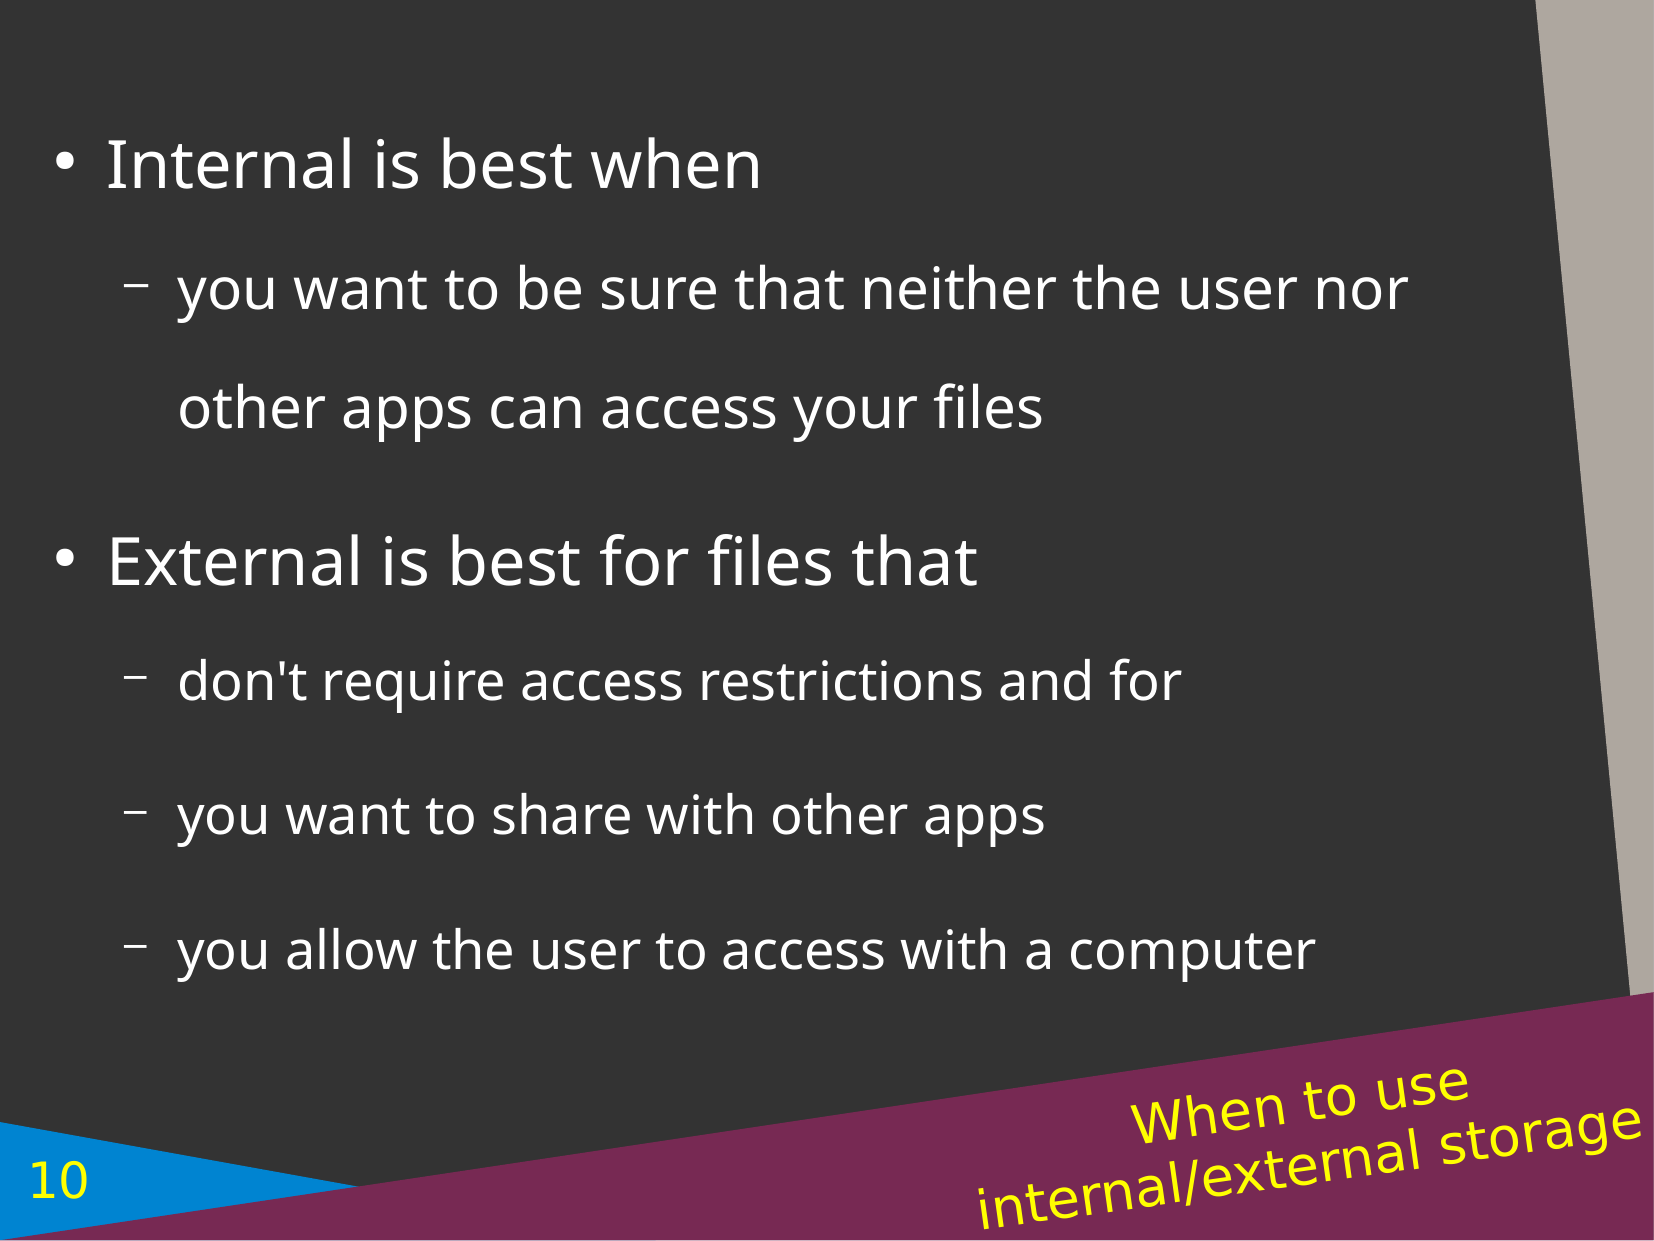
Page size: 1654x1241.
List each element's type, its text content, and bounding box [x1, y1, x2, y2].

list Internal is best when you want to be sure that neither the user nor other apps can access your files External is best for files that don't require access restrictions and for you want to share with other apps you allow the user to access with a computer [35, 61, 1524, 996]
title When to use internal/external storage [956, 995, 1654, 1241]
